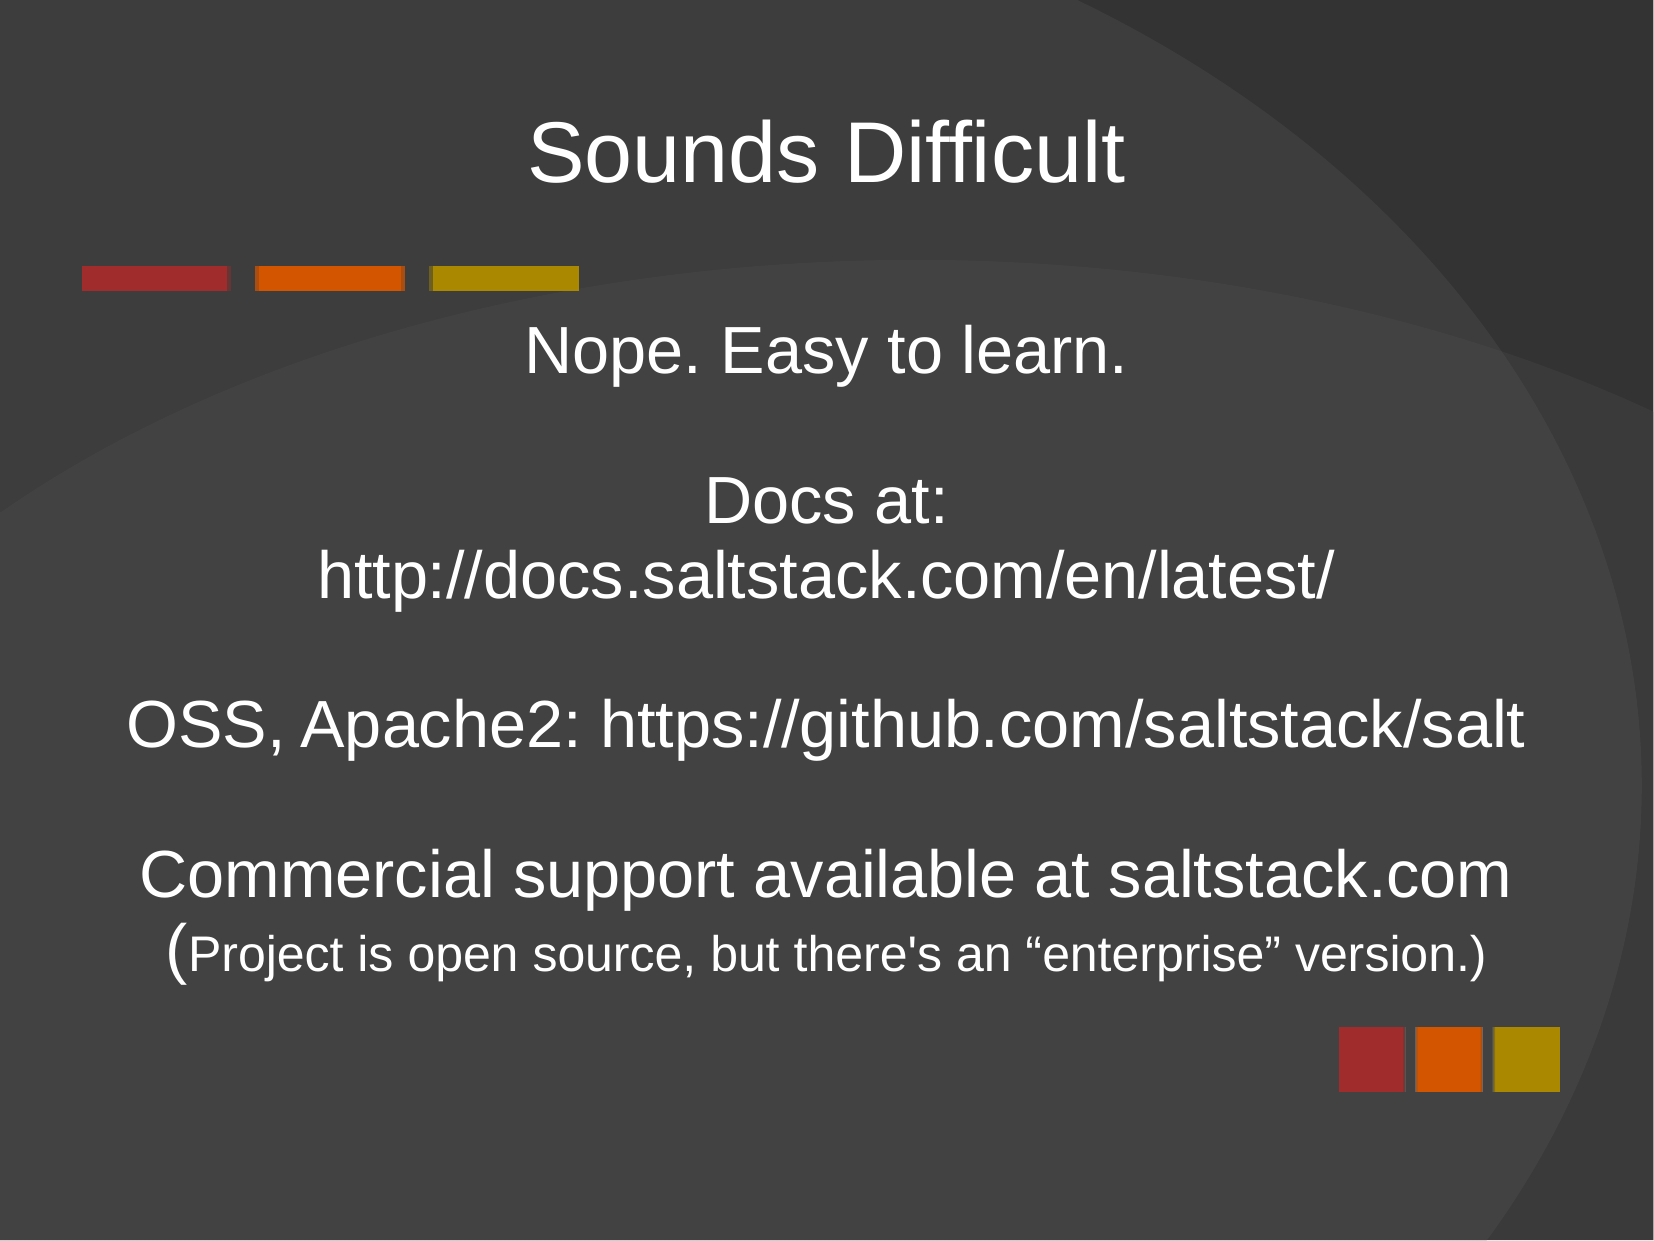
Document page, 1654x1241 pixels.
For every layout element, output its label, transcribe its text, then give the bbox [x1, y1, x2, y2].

subtitle Nope. Easy to learn. Docs at: http://docs.saltstack.com/en/latest/ OSS, Apache2: https://github.com/saltstack/salt Commercial support available at saltstack.com (Project is open source, but there's an “enterprise” version.) [82, 290, 1571, 1010]
title Sounds Difficult [82, 49, 1571, 257]
picture [1339, 1027, 1560, 1092]
picture [82, 266, 579, 290]
